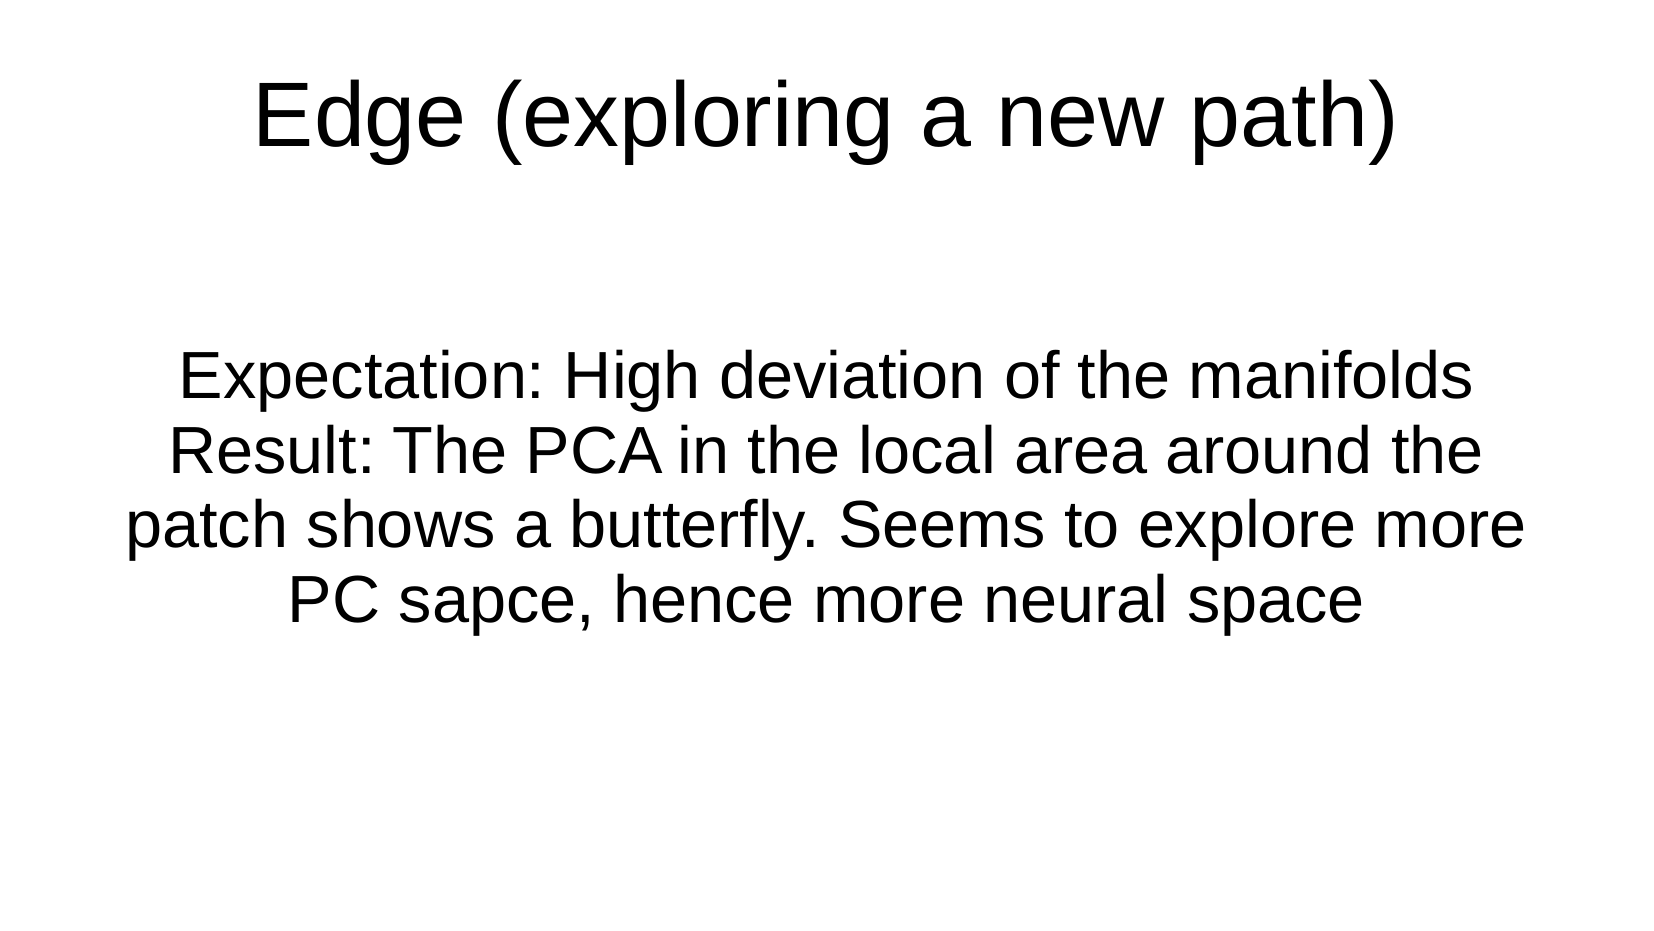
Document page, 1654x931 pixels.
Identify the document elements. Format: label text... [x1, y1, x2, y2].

subtitle Expectation: High deviation of the manifolds Result: The PCA in the local area around the patch shows a butterfly. Seems to explore more PC sapce, hence more neural space [82, 217, 1571, 758]
title Edge (exploring a new path) [82, 37, 1571, 193]
